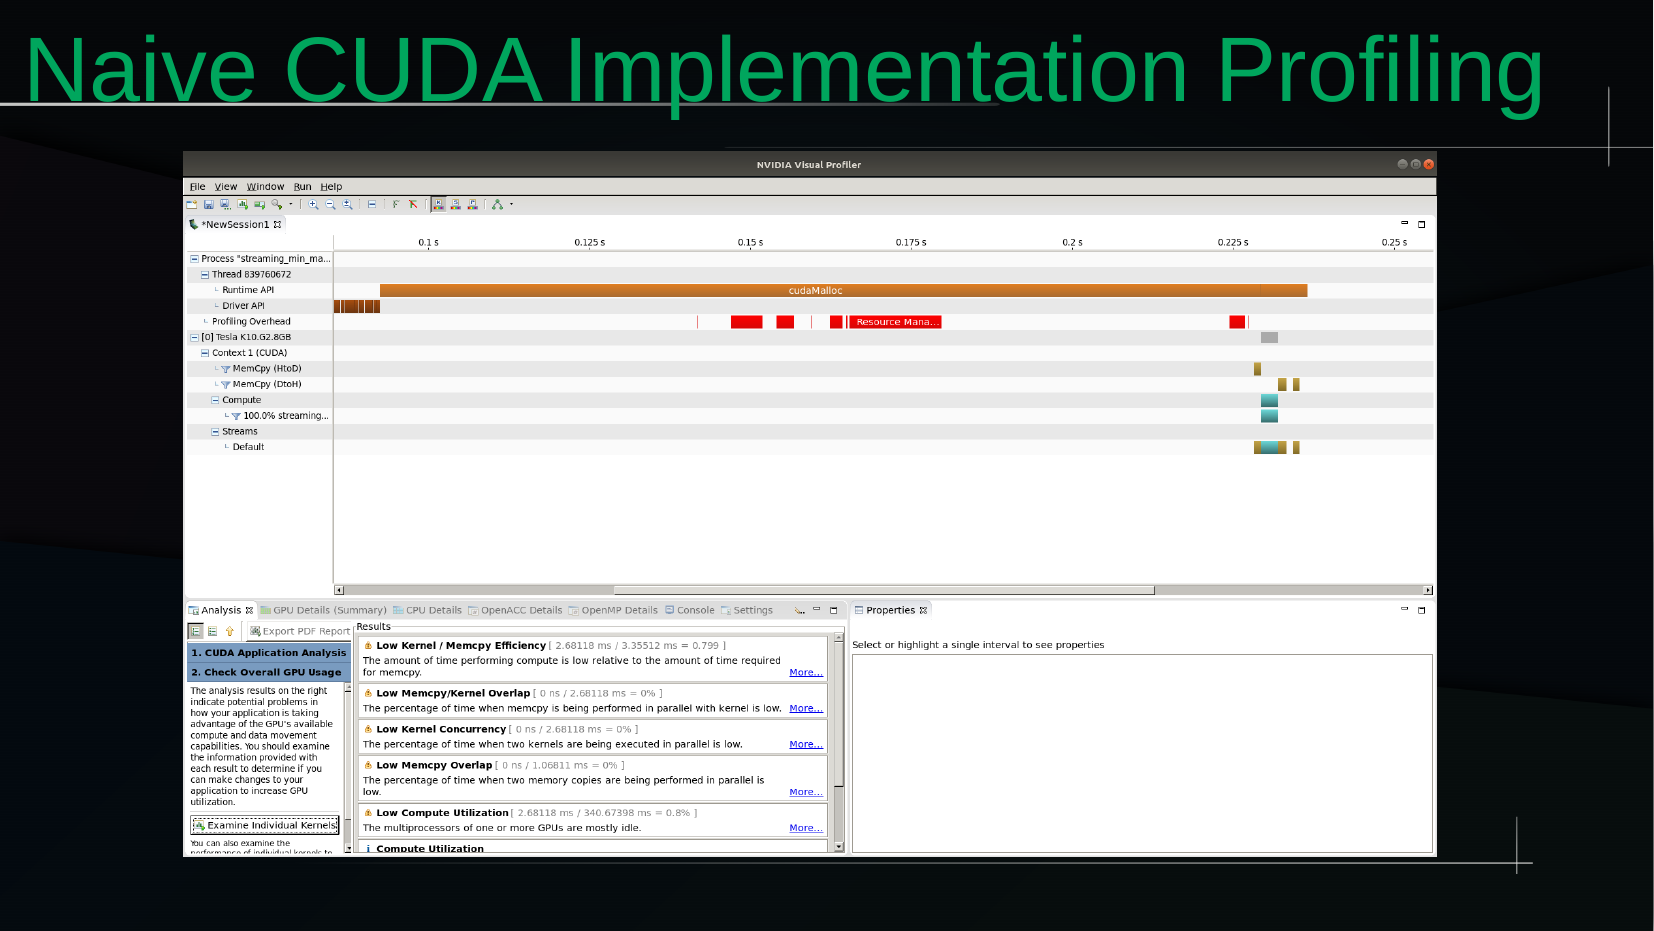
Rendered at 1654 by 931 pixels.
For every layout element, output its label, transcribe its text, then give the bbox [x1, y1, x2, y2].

picture [0, 0, 1654, 931]
title Naive CUDA Implementation Profiling [23, 9, 1589, 121]
